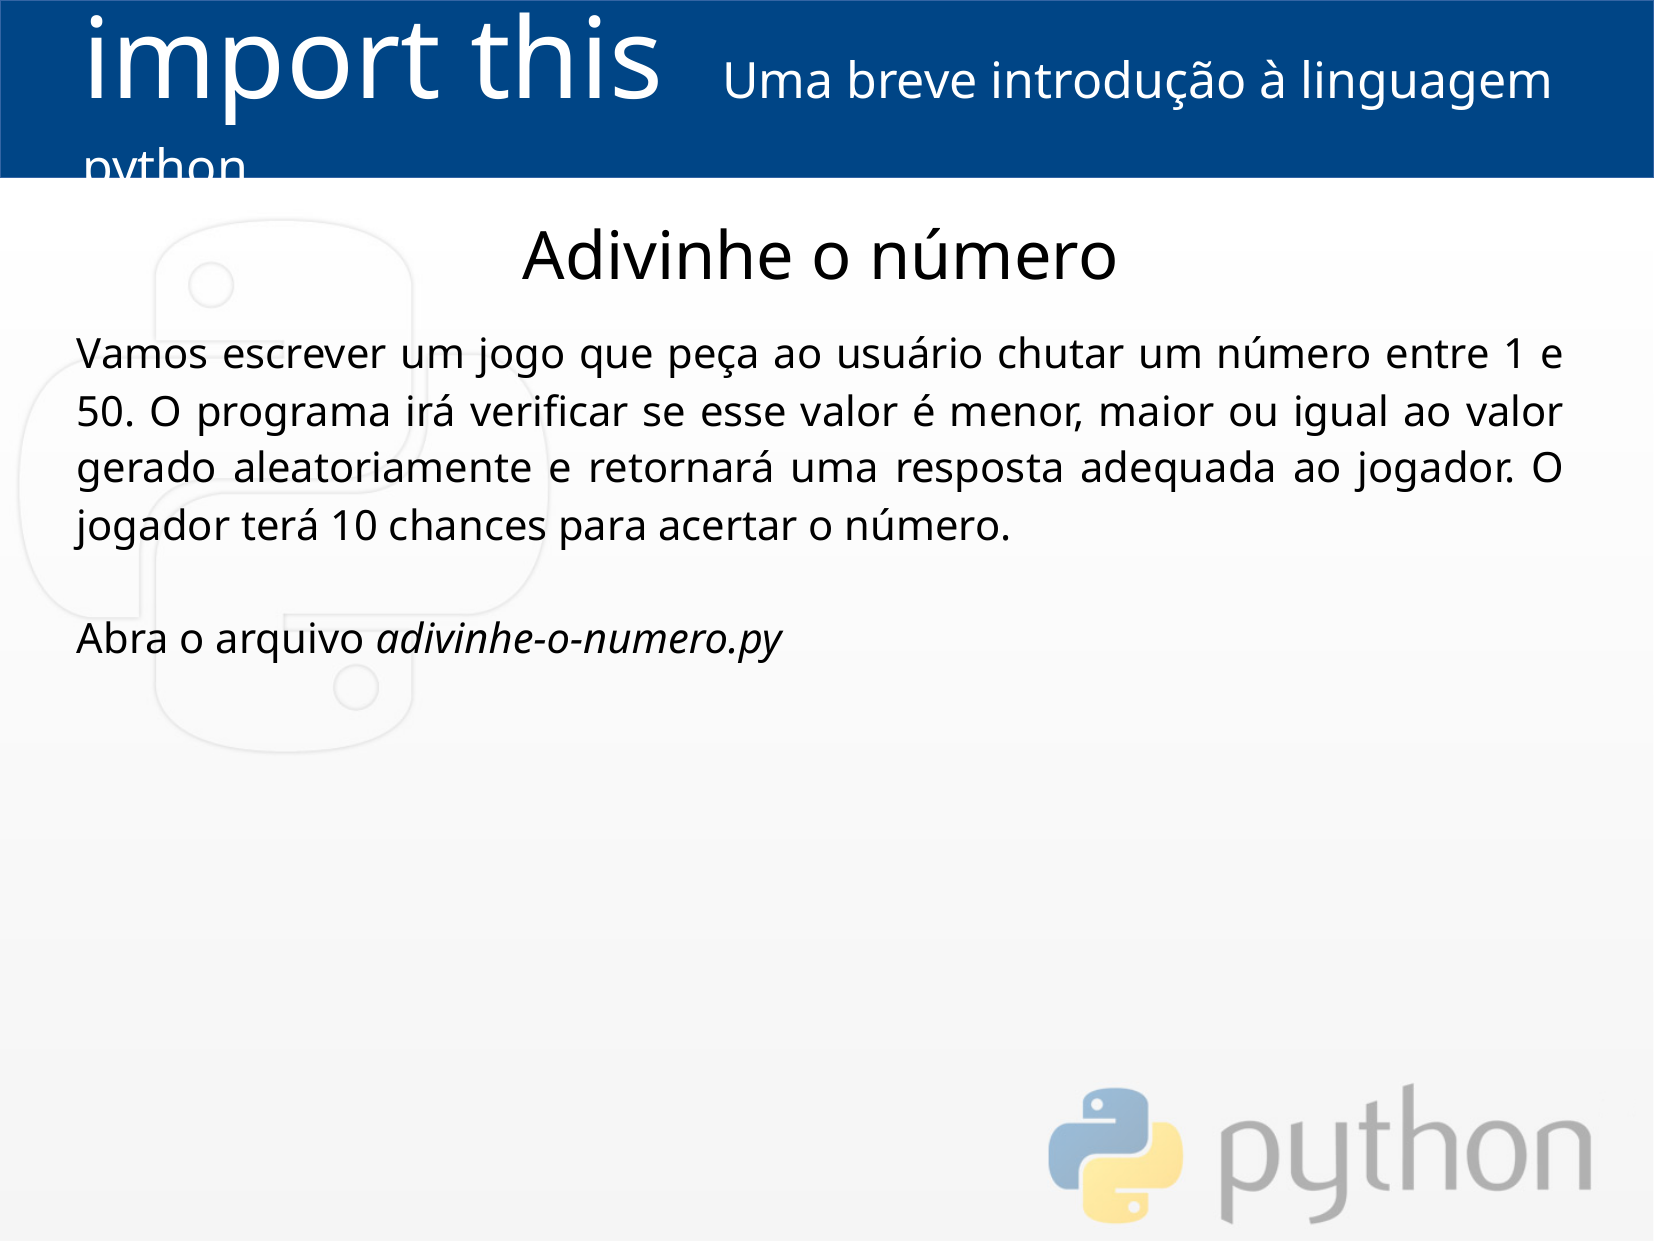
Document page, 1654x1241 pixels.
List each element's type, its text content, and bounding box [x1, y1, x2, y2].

subtitle Vamos escrever um jogo que peça ao usuário chutar um número entre 1 e 50. O programa irá verificar se esse valor é menor, maior ou igual ao valor gerado aleatoriamente e retornará uma resposta adequada ao jogador. O jogador terá 10 chances para acertar o número. Abra o arquivo adivinhe-o-numero.py [76, 295, 1565, 1151]
title import this Uma breve introdução à linguagem python [82, 1, 1571, 178]
text_box [0, 0, 1654, 178]
text_box Adivinhe o número [106, 200, 1536, 296]
picture [0, 200, 1654, 1241]
